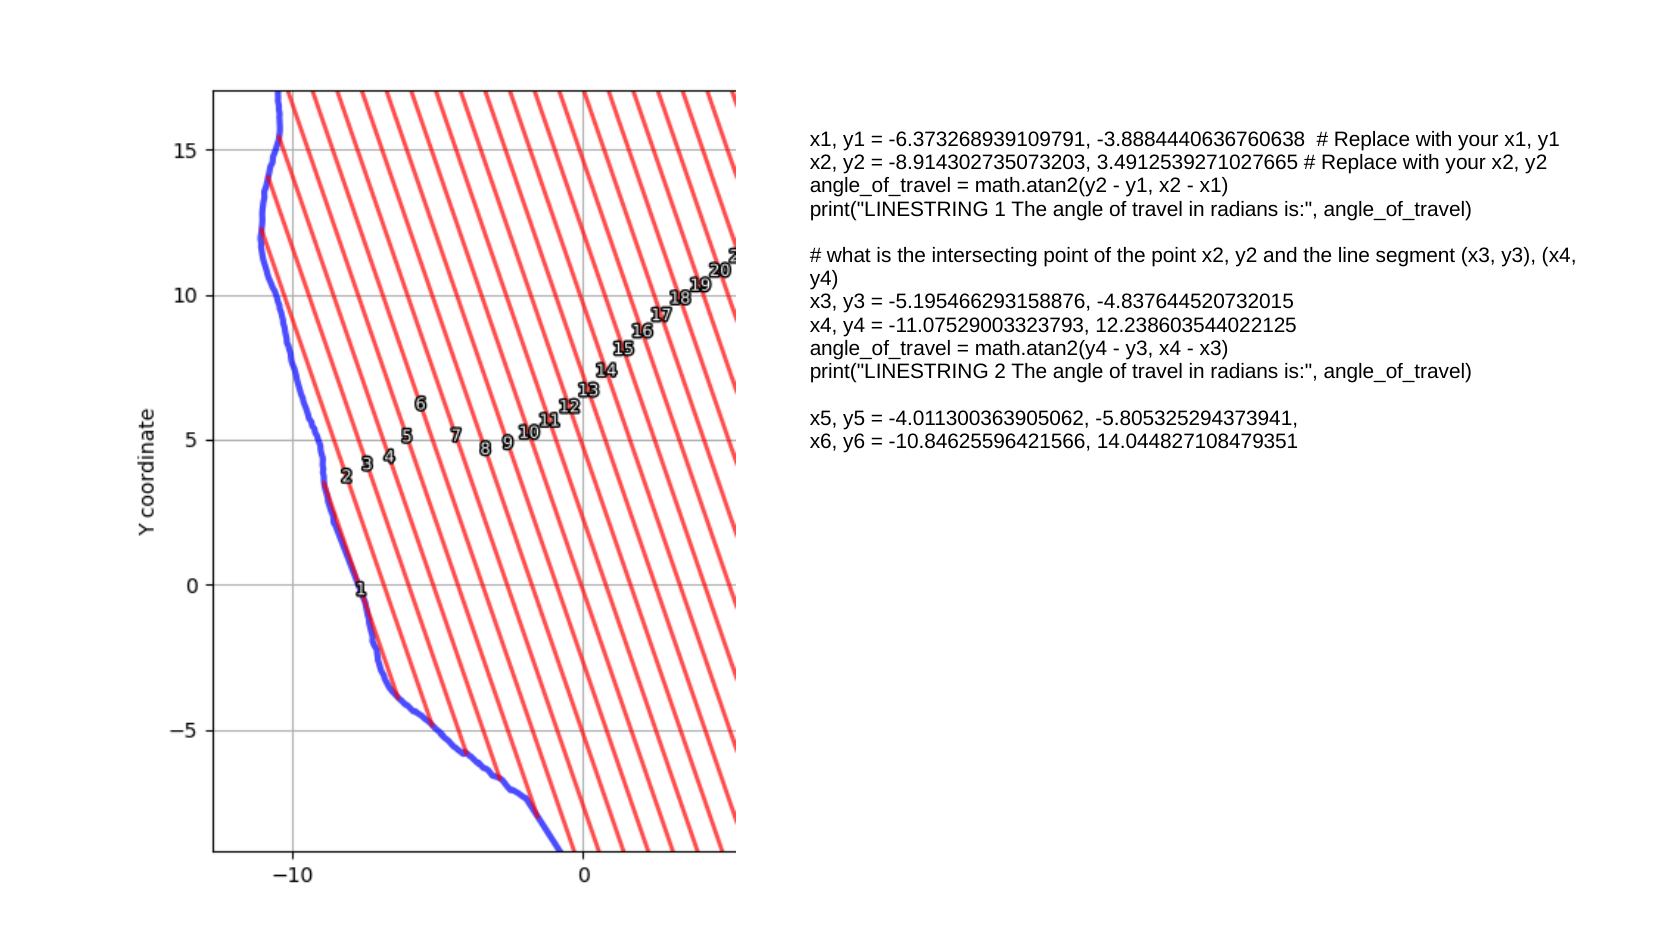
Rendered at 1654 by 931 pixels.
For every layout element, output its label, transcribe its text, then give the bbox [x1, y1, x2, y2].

text_box x1, y1 = -6.373268939109791, -3.8884440636760638 # Replace with your x1, y1 x2, y2 = -8.914302735073203, 3.4912539271027665 # Replace with your x2, y2 angle_of_travel = math.atan2(y2 - y1, x2 - x1) print("LINESTRING 1 The angle of travel in radians is:", angle_of_travel) # what is the intersecting point of the point x2, y2 and the line segment (x3, y3), (x4, y4) x3, y3 = -5.195466293158876, -4.837644520732015 x4, y4 = -11.07529003323793, 12.238603544022125 angle_of_travel = math.atan2(y4 - y3, x4 - x3) print("LINESTRING 2 The angle of travel in radians is:", angle_of_travel) x5, y5 = -4.011300363905062, -5.805325294373941, x6, y6 = -10.84625596421566, 14.044827108479351 [795, 120, 1606, 554]
picture [61, 0, 736, 931]
